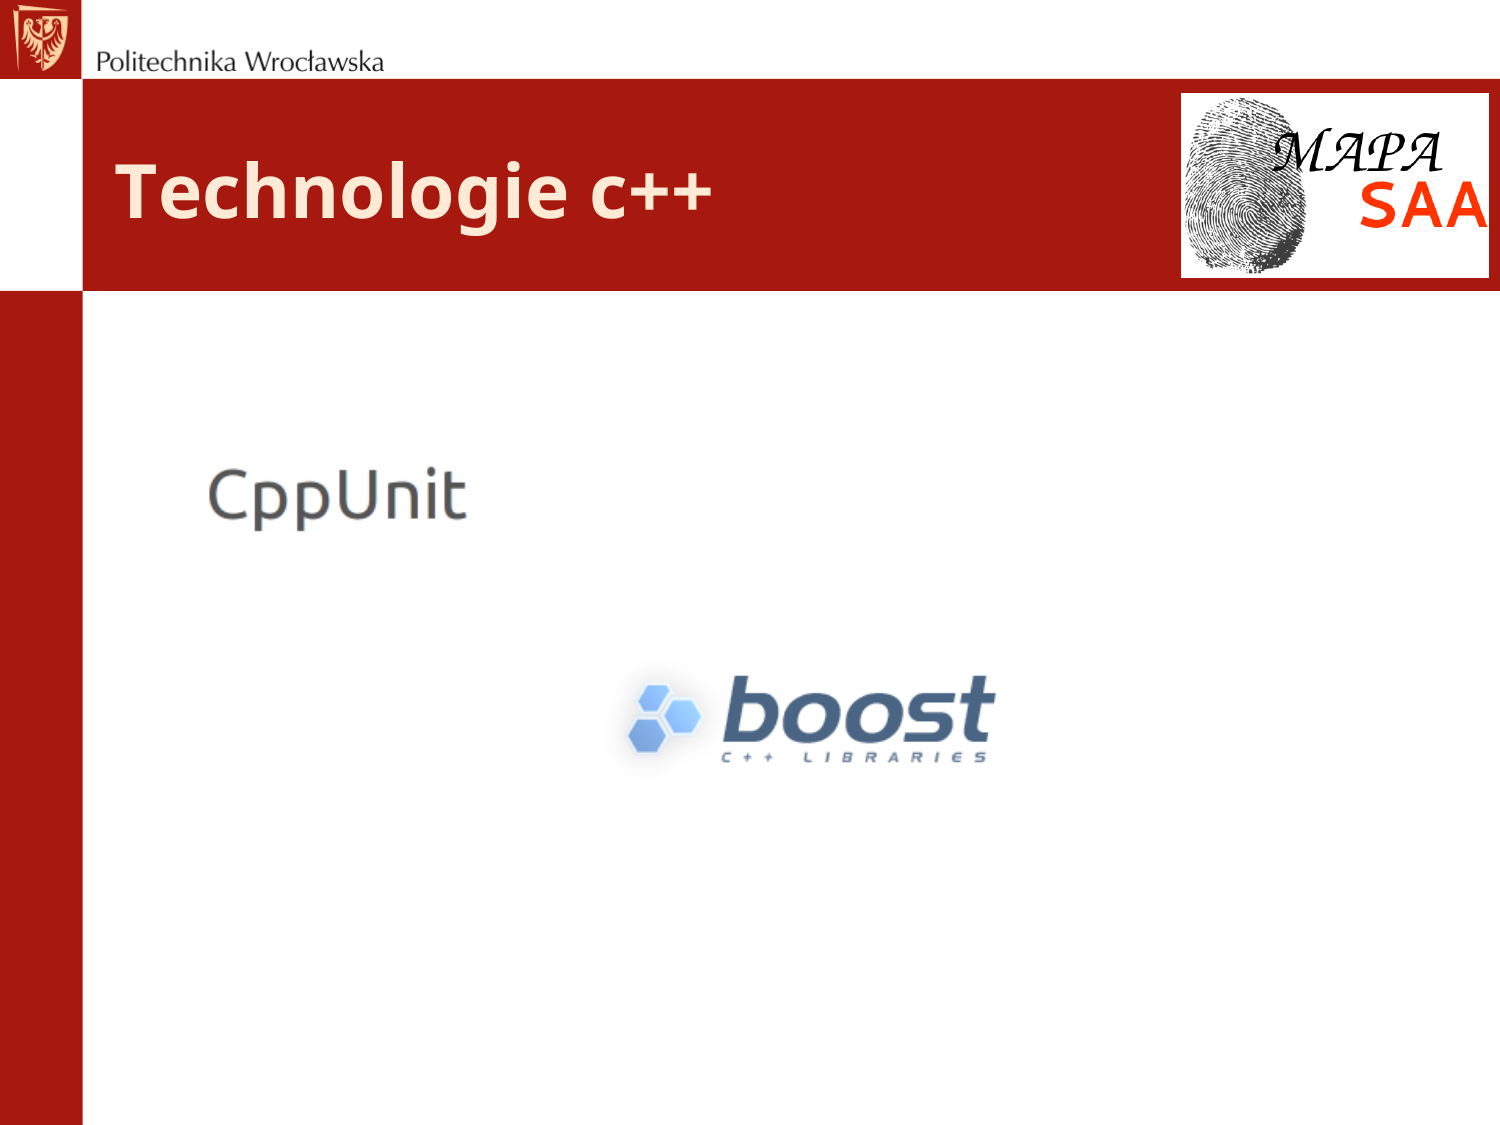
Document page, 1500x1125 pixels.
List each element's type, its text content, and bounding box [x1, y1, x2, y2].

picture [595, 651, 1029, 786]
title Technologie c++ [100, 90, 1483, 287]
picture [183, 425, 473, 548]
picture [1181, 93, 1489, 278]
picture [0, 0, 384, 79]
